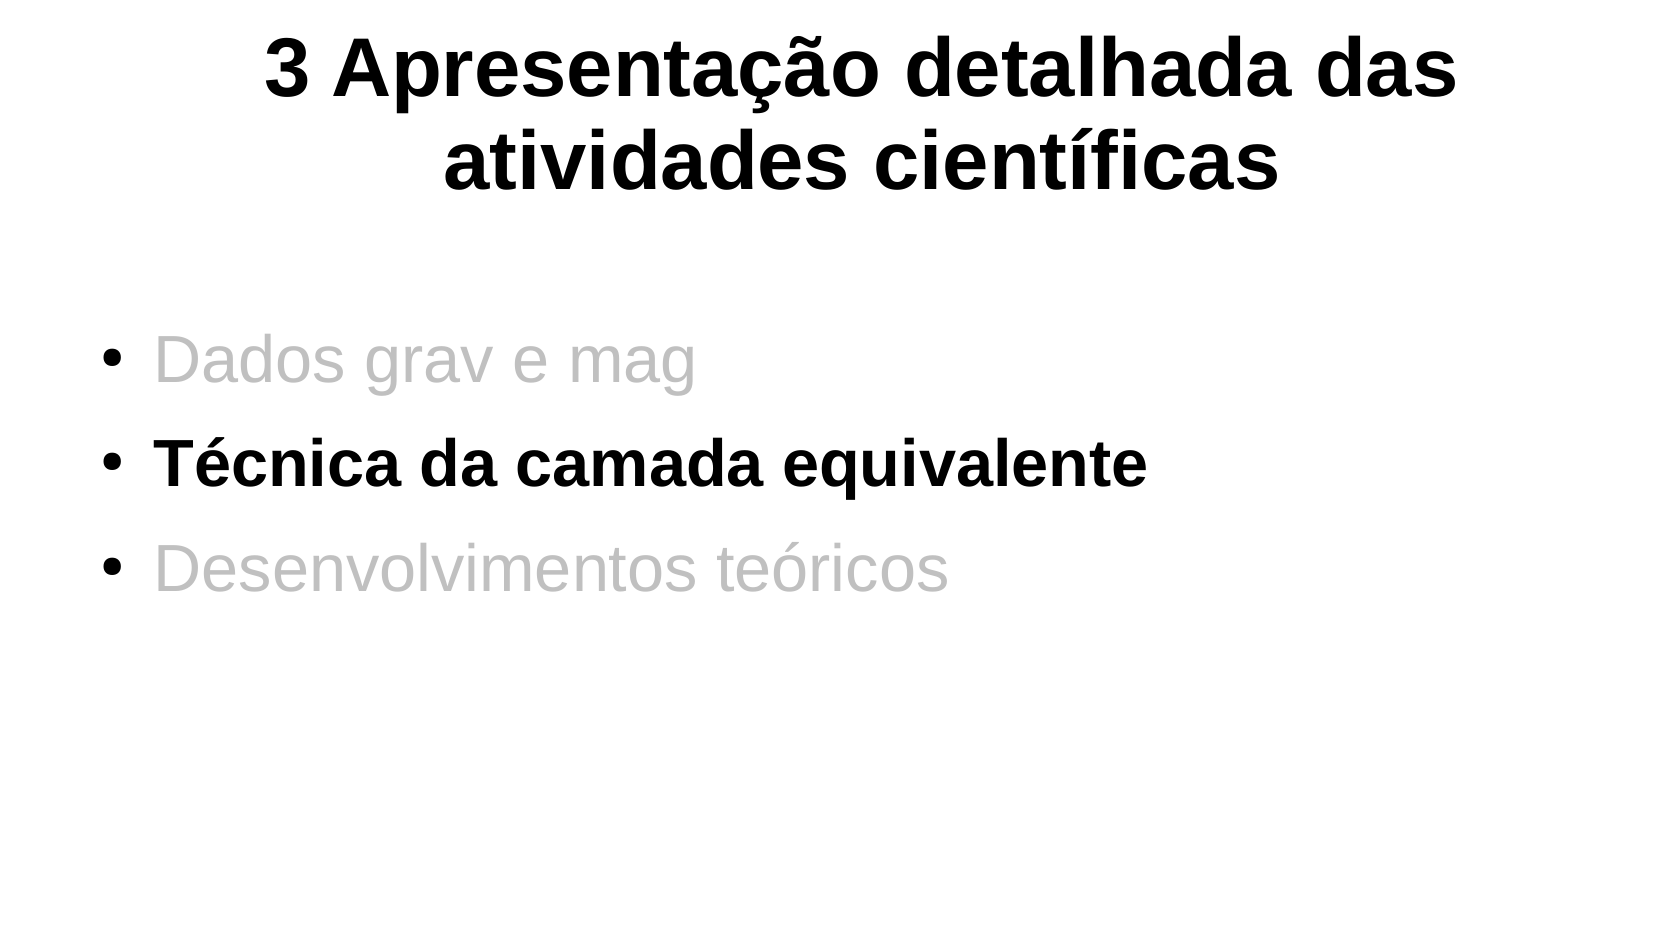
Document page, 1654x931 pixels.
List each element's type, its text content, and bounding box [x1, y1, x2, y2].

title 3 Apresentação detalhada das atividades científicas [82, 21, 1571, 208]
list Dados grav e mag Técnica da camada equivalente Desenvolvimentos teóricos [82, 217, 1571, 758]
